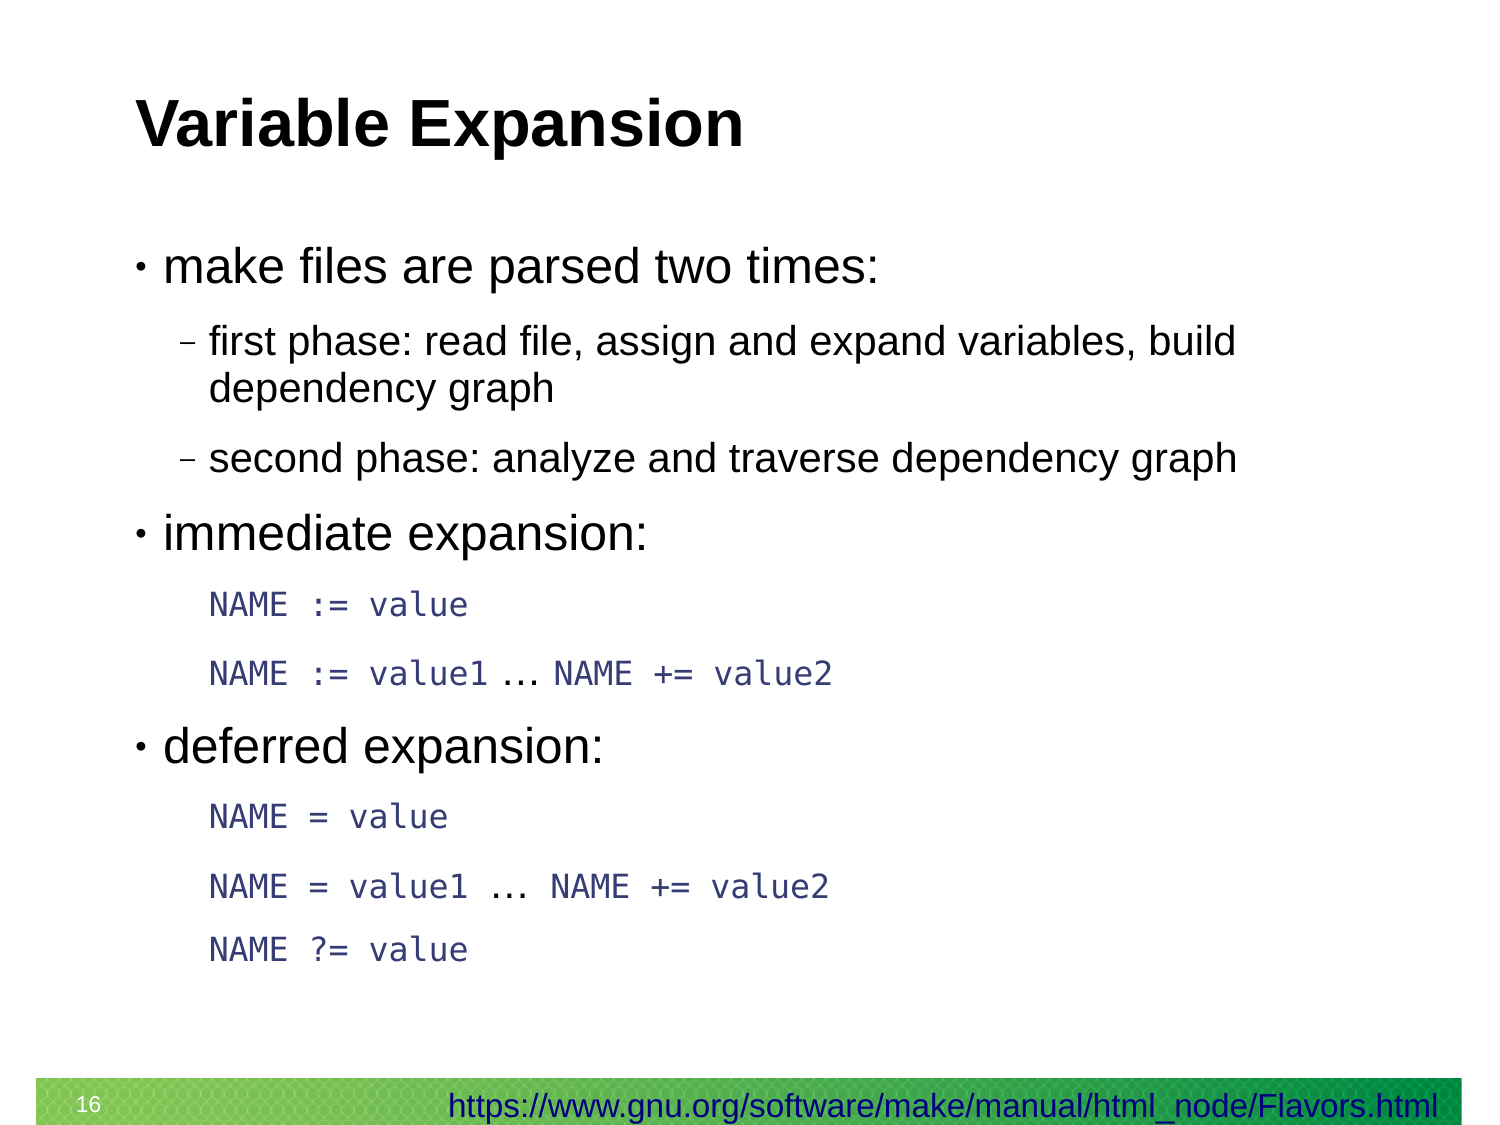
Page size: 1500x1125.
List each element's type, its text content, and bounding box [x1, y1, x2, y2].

picture [36, 1078, 1462, 1125]
text_box https://www.gnu.org/software/make/manual/html_node/Flavors.html [433, 1080, 1456, 1125]
title Variable Expansion [135, 41, 1372, 204]
list make files are parsed two times: first phase: read file, assign and expand variables, build dependency graph second phase: analyze and traverse dependency graph immediate expansion: NAME := value NAME := value1 … NAME += value2 deferred expansion: NAME = value NAME = value1 … NAME += value2 NAME ?= value [135, 238, 1372, 982]
